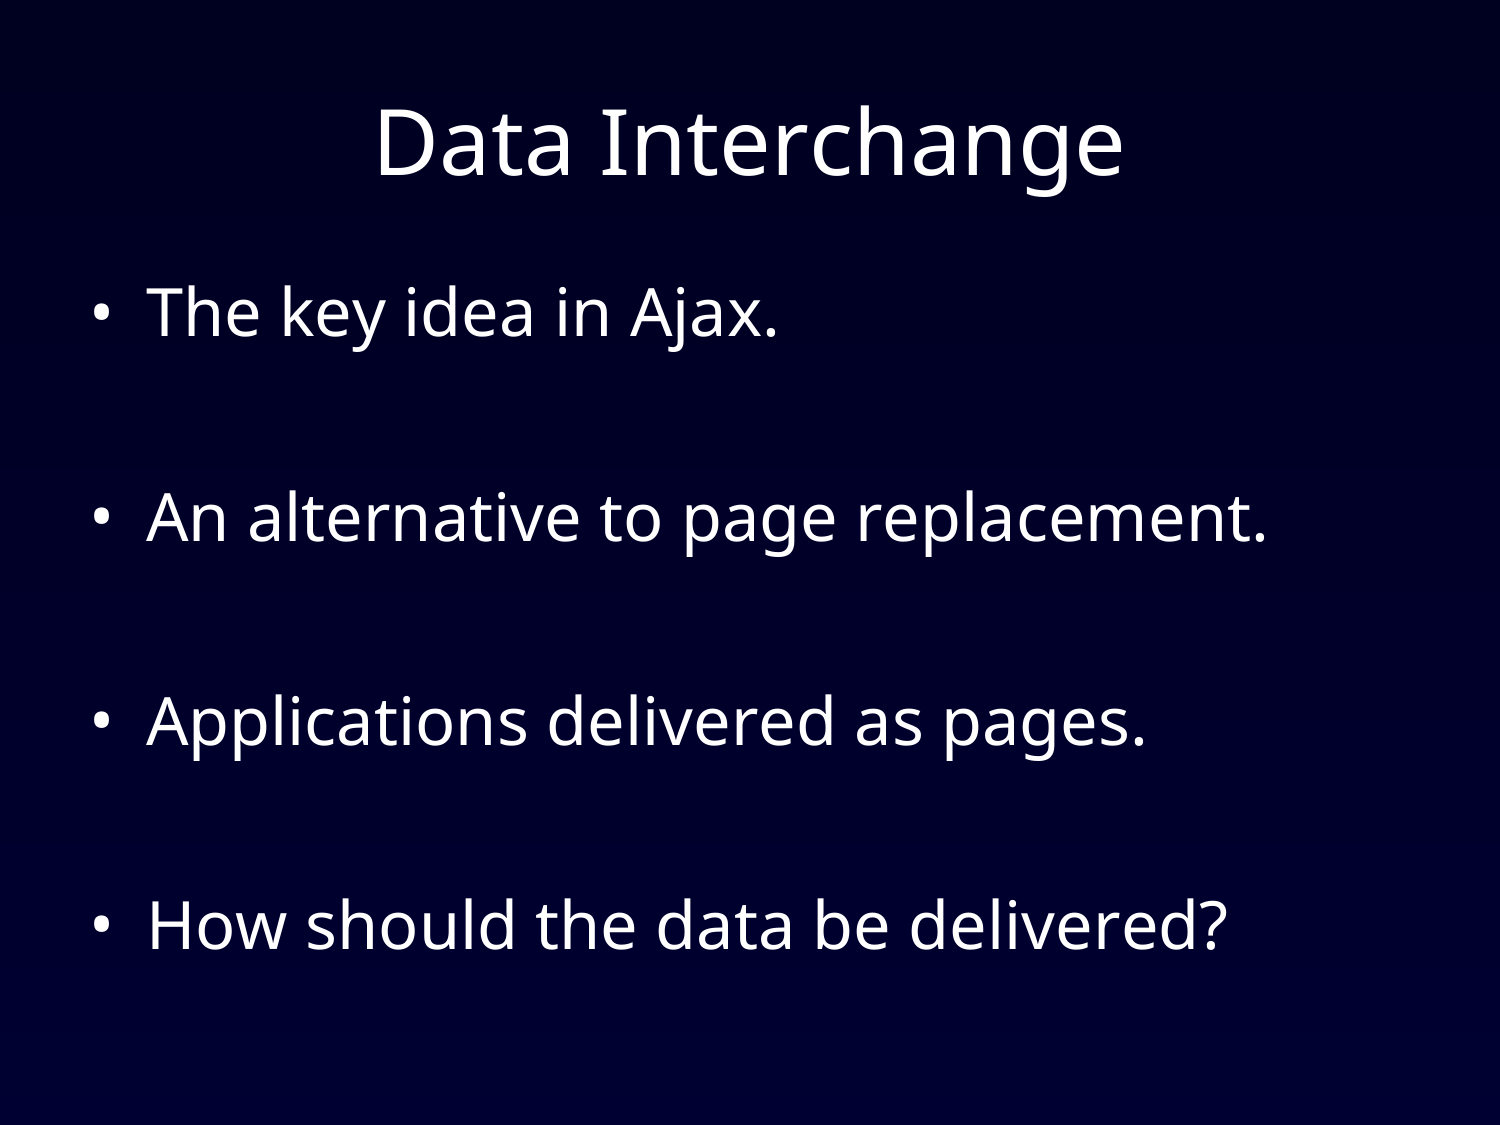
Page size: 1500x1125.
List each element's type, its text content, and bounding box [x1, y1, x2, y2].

list The key idea in Ajax. An alternative to page replacement. Applications delivered as pages. How should the data be delivered? [75, 262, 1426, 1101]
title Data Interchange [75, 45, 1426, 233]
